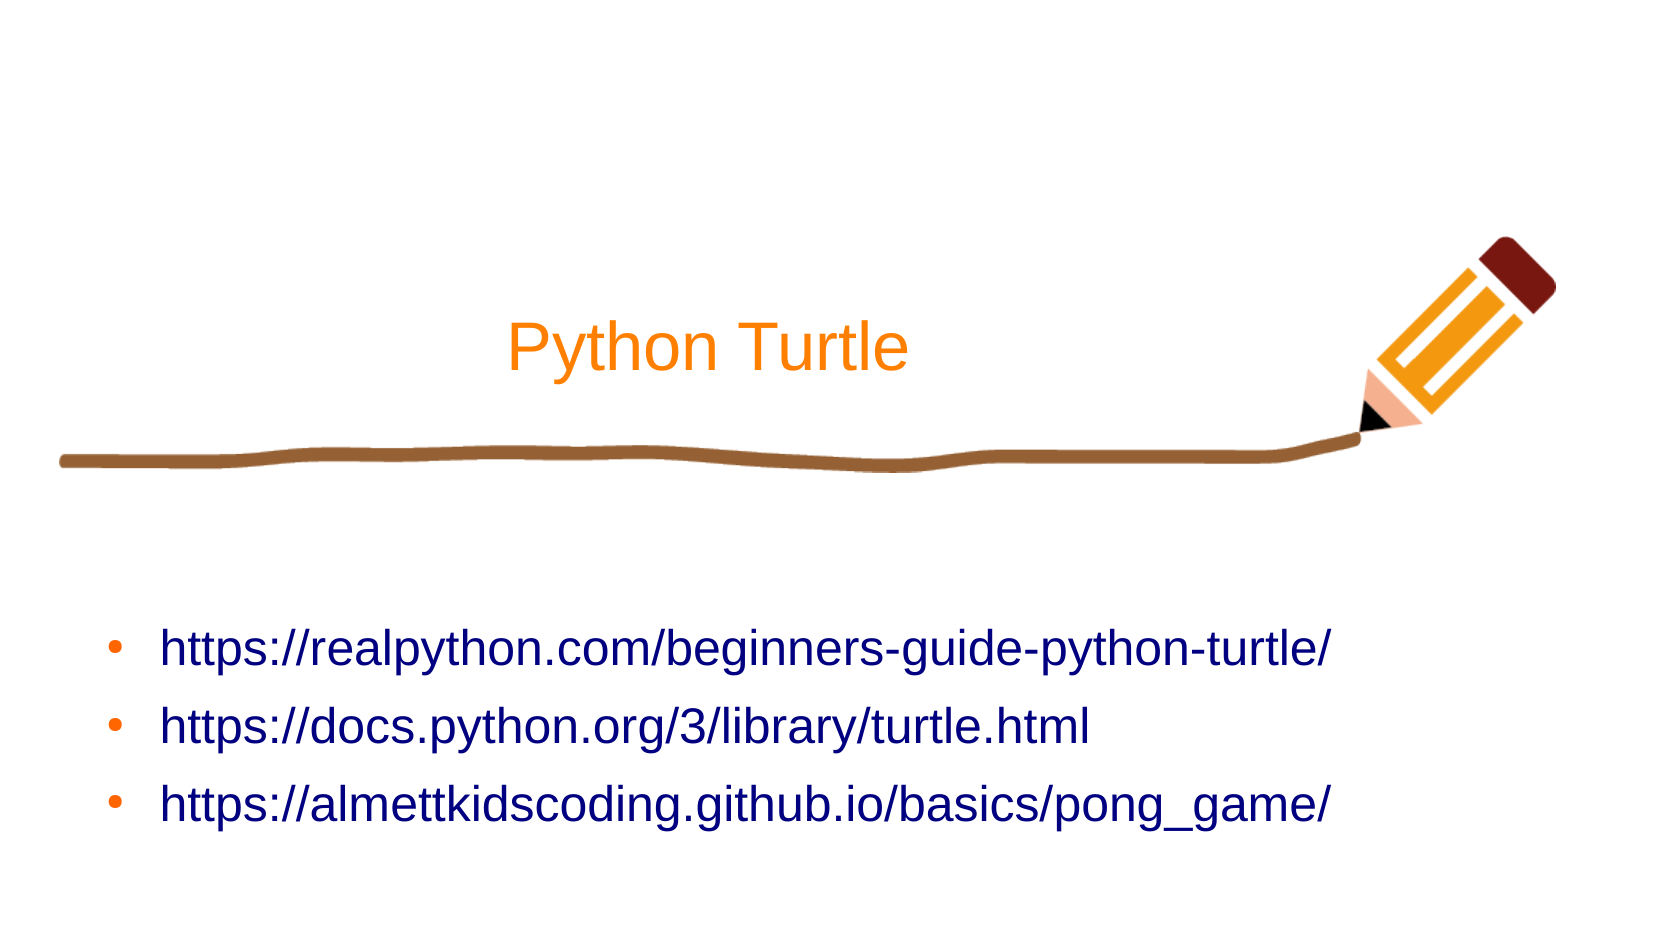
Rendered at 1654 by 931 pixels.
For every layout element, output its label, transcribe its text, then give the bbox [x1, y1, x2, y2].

list https://realpython.com/beginners-guide-python-turtle/ https://docs.python.org/3/library/turtle.html https://almettkidscoding.github.io/basics/pong_game/ [88, 620, 1506, 857]
title Python Turtle [88, 265, 1329, 429]
picture [59, 236, 1556, 473]
